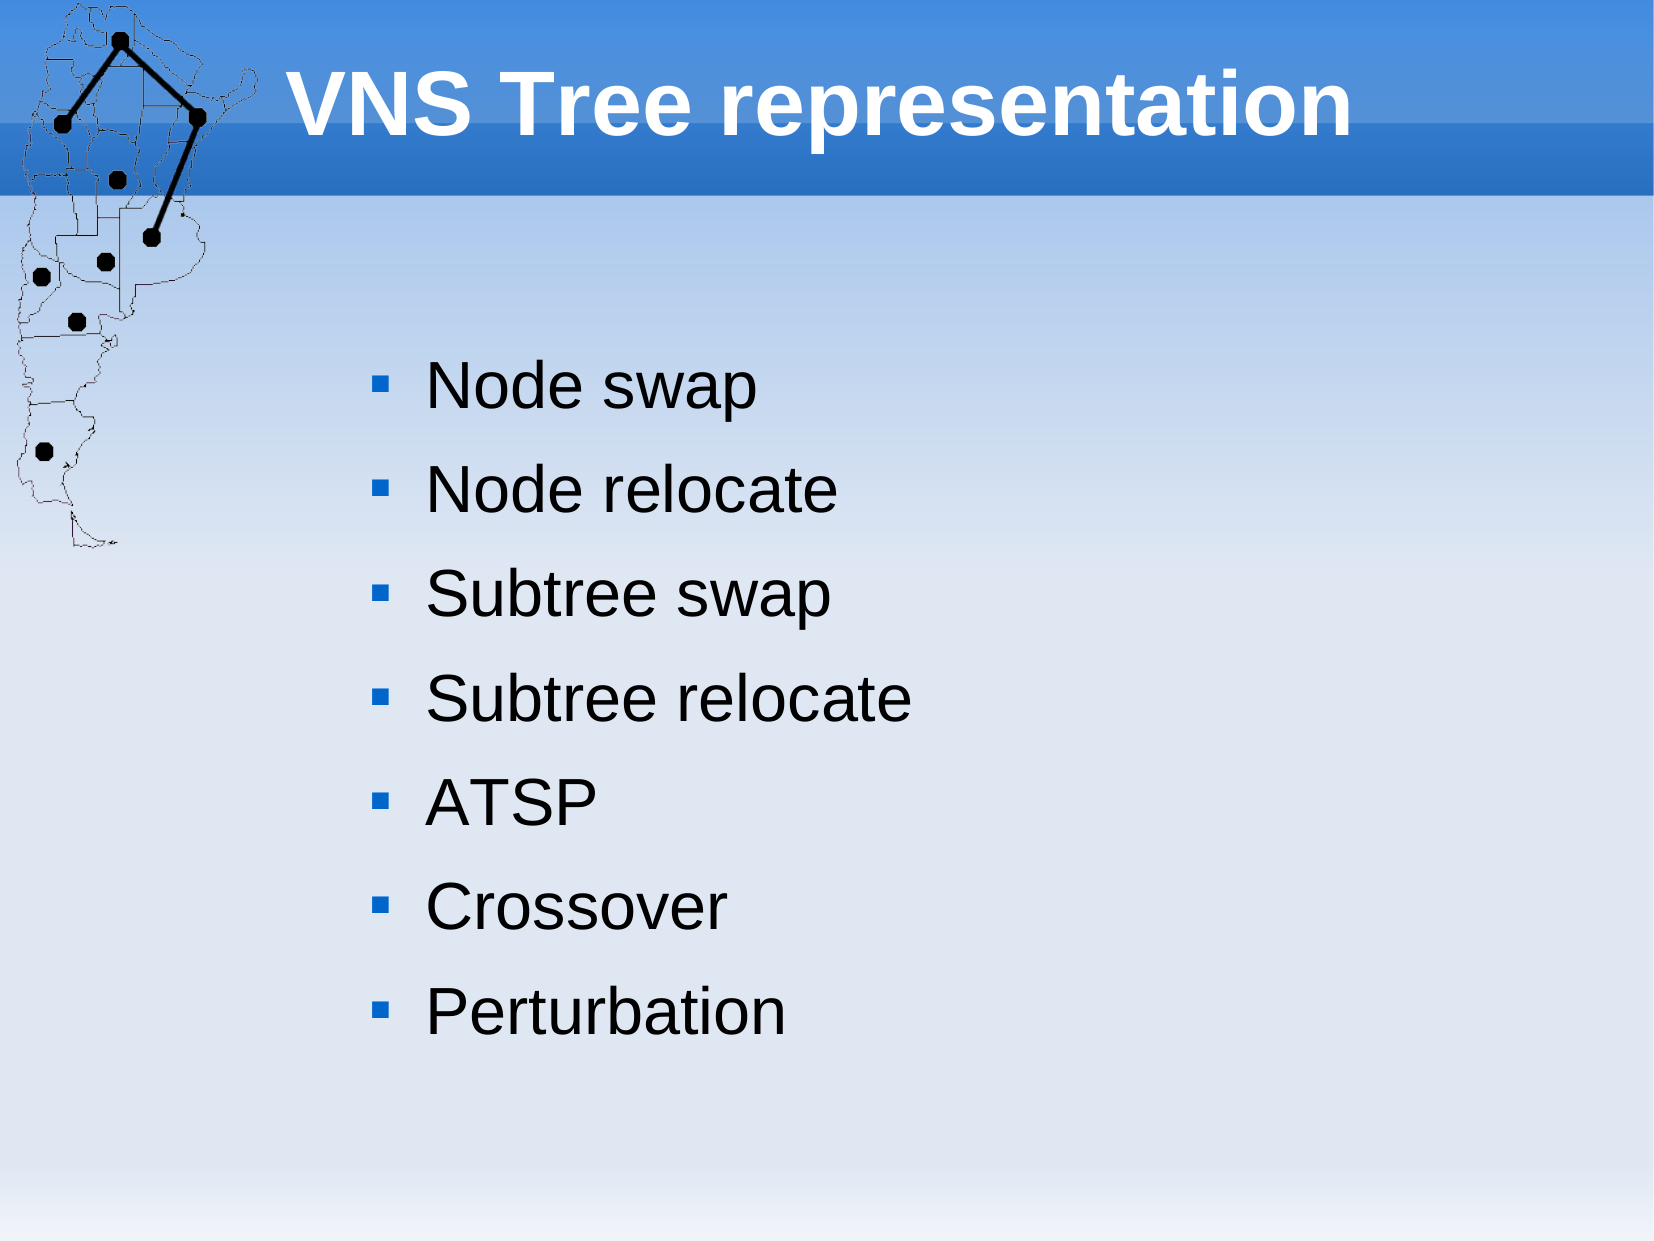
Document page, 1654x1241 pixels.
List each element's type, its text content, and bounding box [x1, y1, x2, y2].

list Node swap Node relocate Subtree swap Subtree relocate ATSP Crossover Perturbation [354, 347, 1217, 1152]
picture [0, 0, 1654, 1241]
title VNS Tree representation [296, 7, 1565, 200]
